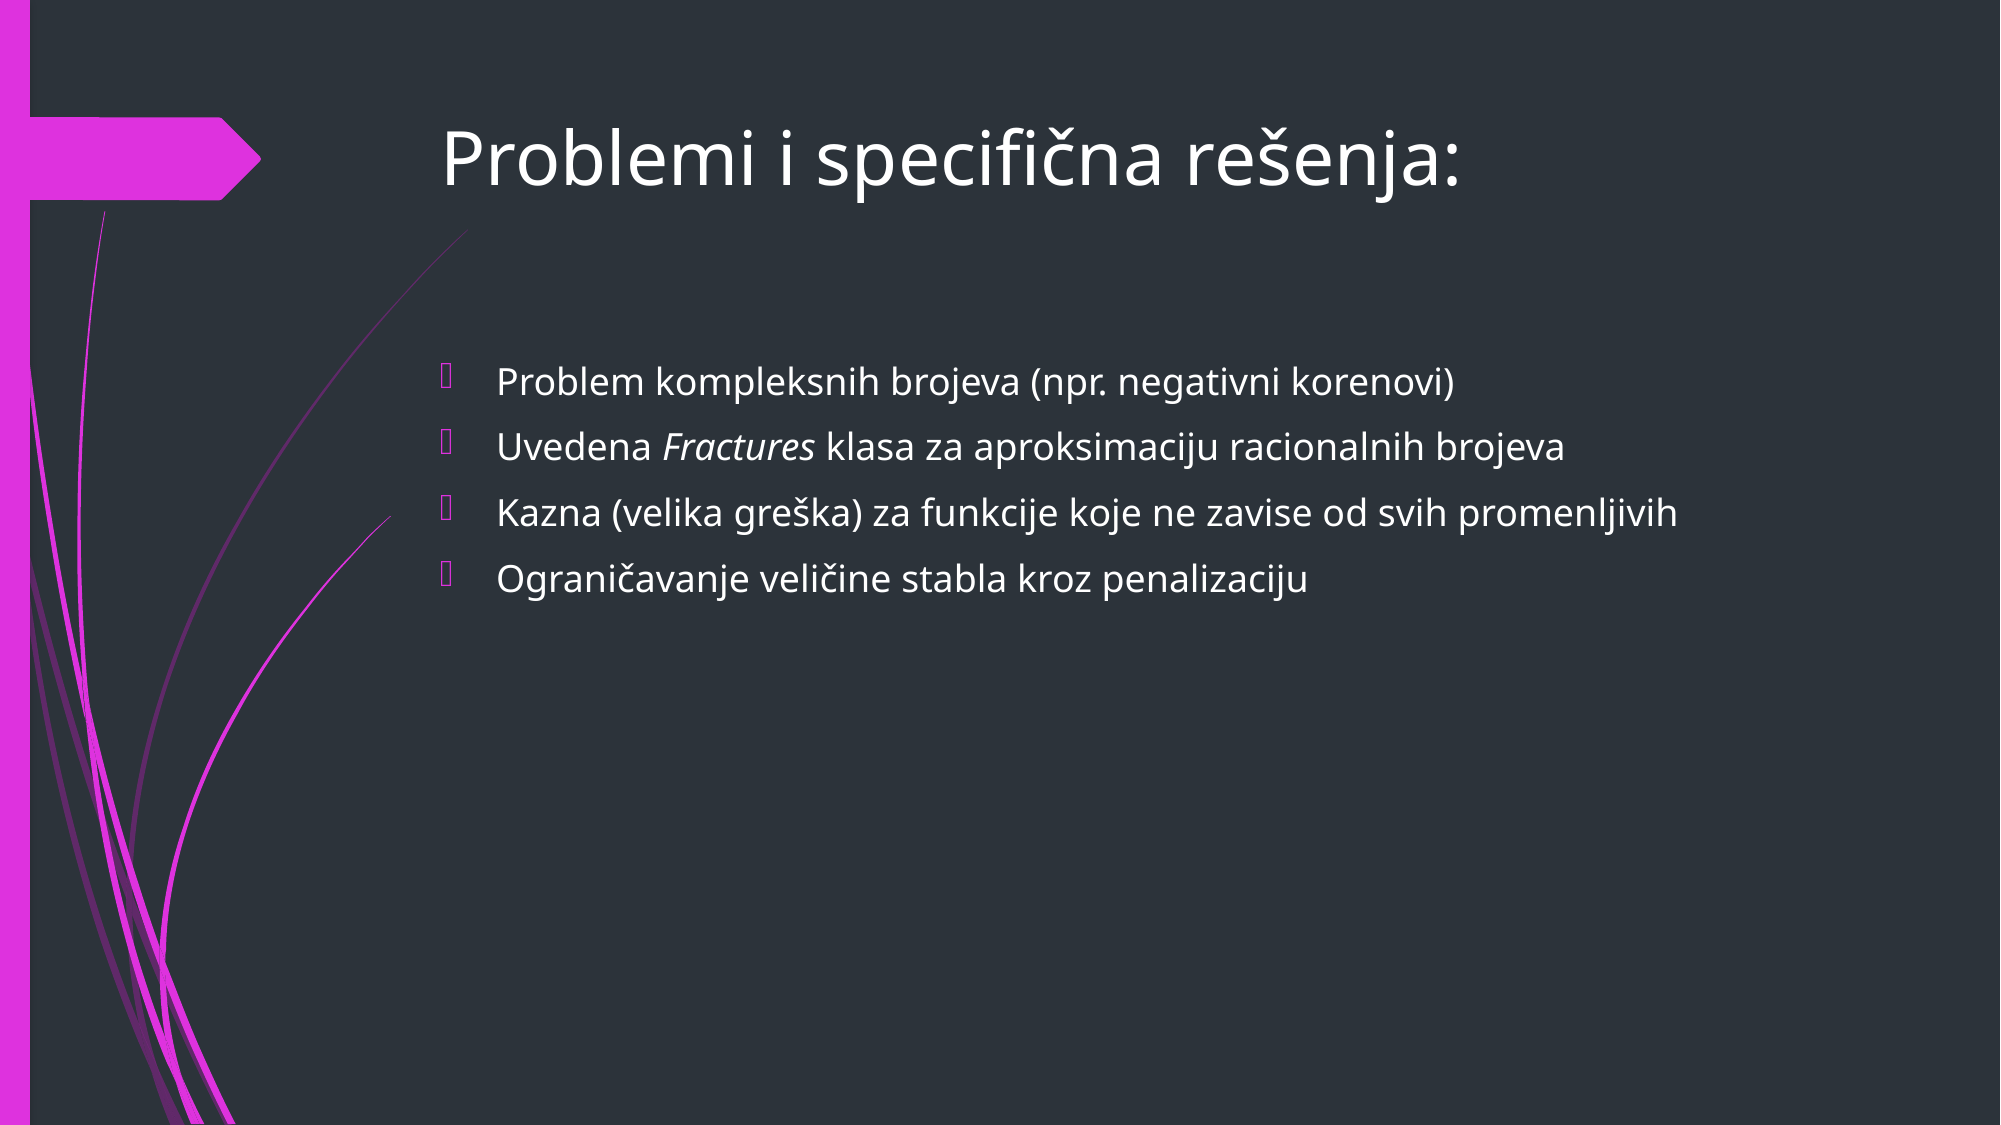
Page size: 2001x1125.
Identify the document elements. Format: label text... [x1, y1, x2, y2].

list Problem kompleksnih brojeva (npr. negativni korenovi) Uvedena Fractures klasa za aproksimaciju racionalnih brojeva Kazna (velika greška) za funkcije koje ne zavise od svih promenljivih Ograničavanje veličine stabla kroz penalizaciju [424, 350, 1888, 970]
title Problemi i specifična rešenja: [425, 102, 1888, 313]
